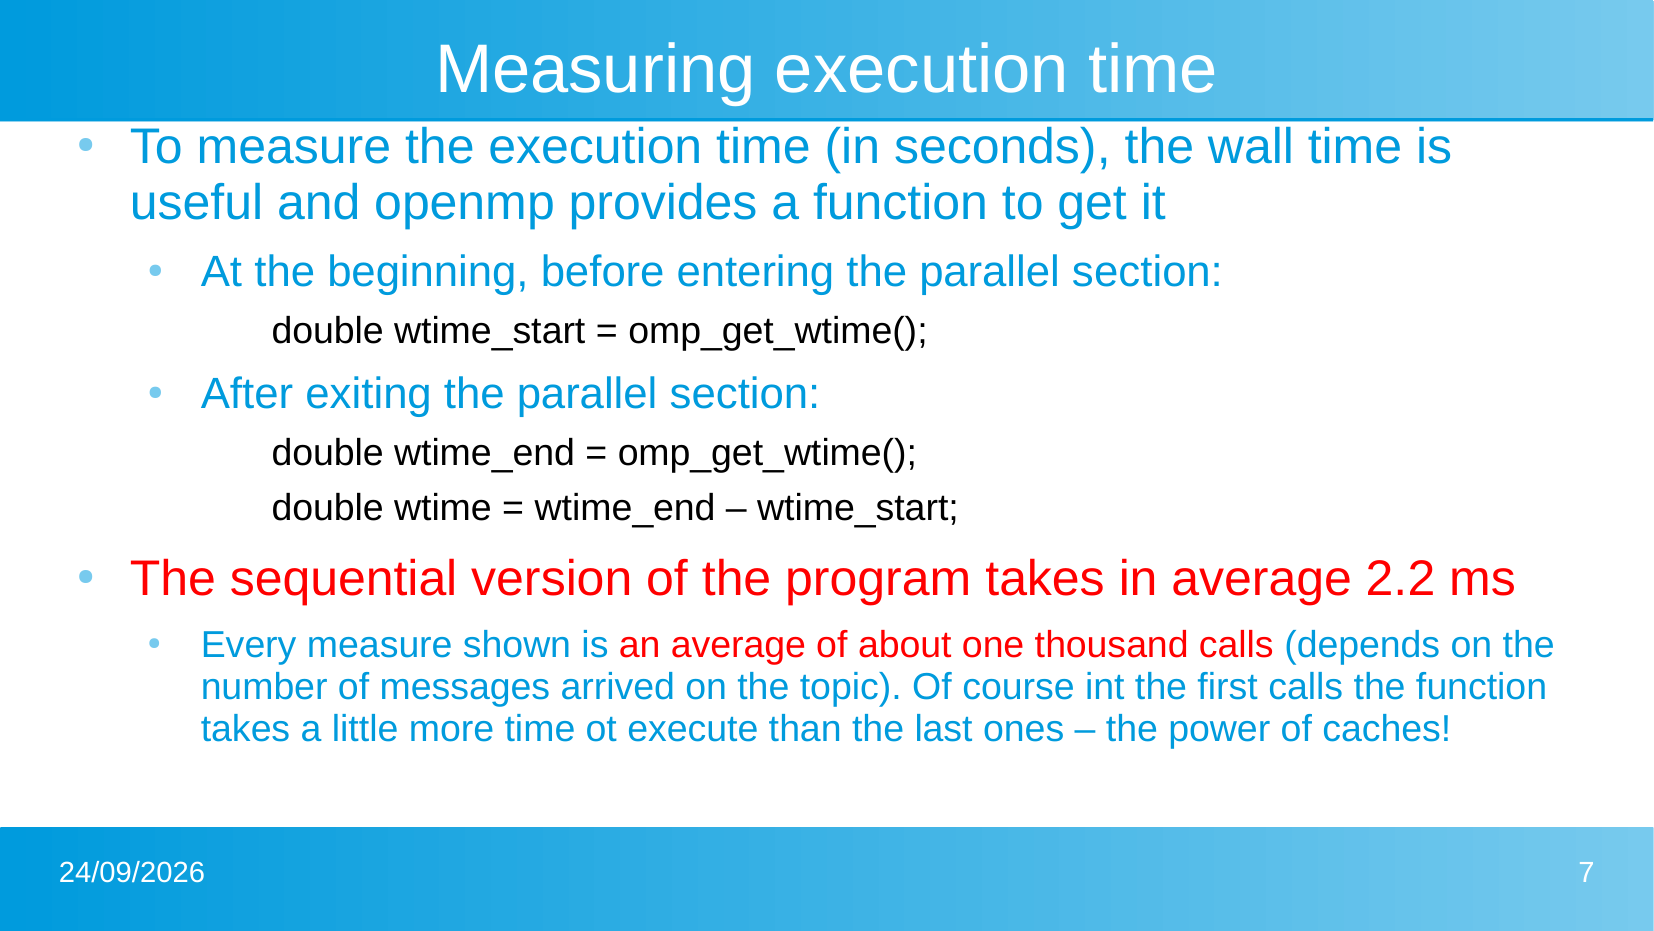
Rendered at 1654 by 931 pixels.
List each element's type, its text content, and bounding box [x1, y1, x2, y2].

list To measure the execution time (in seconds), the wall time is useful and openmp provides a function to get it At the beginning, before entering the parallel section: double wtime_start = omp_get_wtime(); After exiting the parallel section: double wtime_end = omp_get_wtime(); double wtime = wtime_end – wtime_start; The sequential version of the program takes in average 2.2 ms Every measure shown is an average of about one thousand calls (depends on the number of messages arrived on the topic). Of course int the first calls the function takes a little more time ot execute than the last ones – the power of caches! [59, 118, 1595, 827]
title Measuring execution time [59, 29, 1595, 108]
